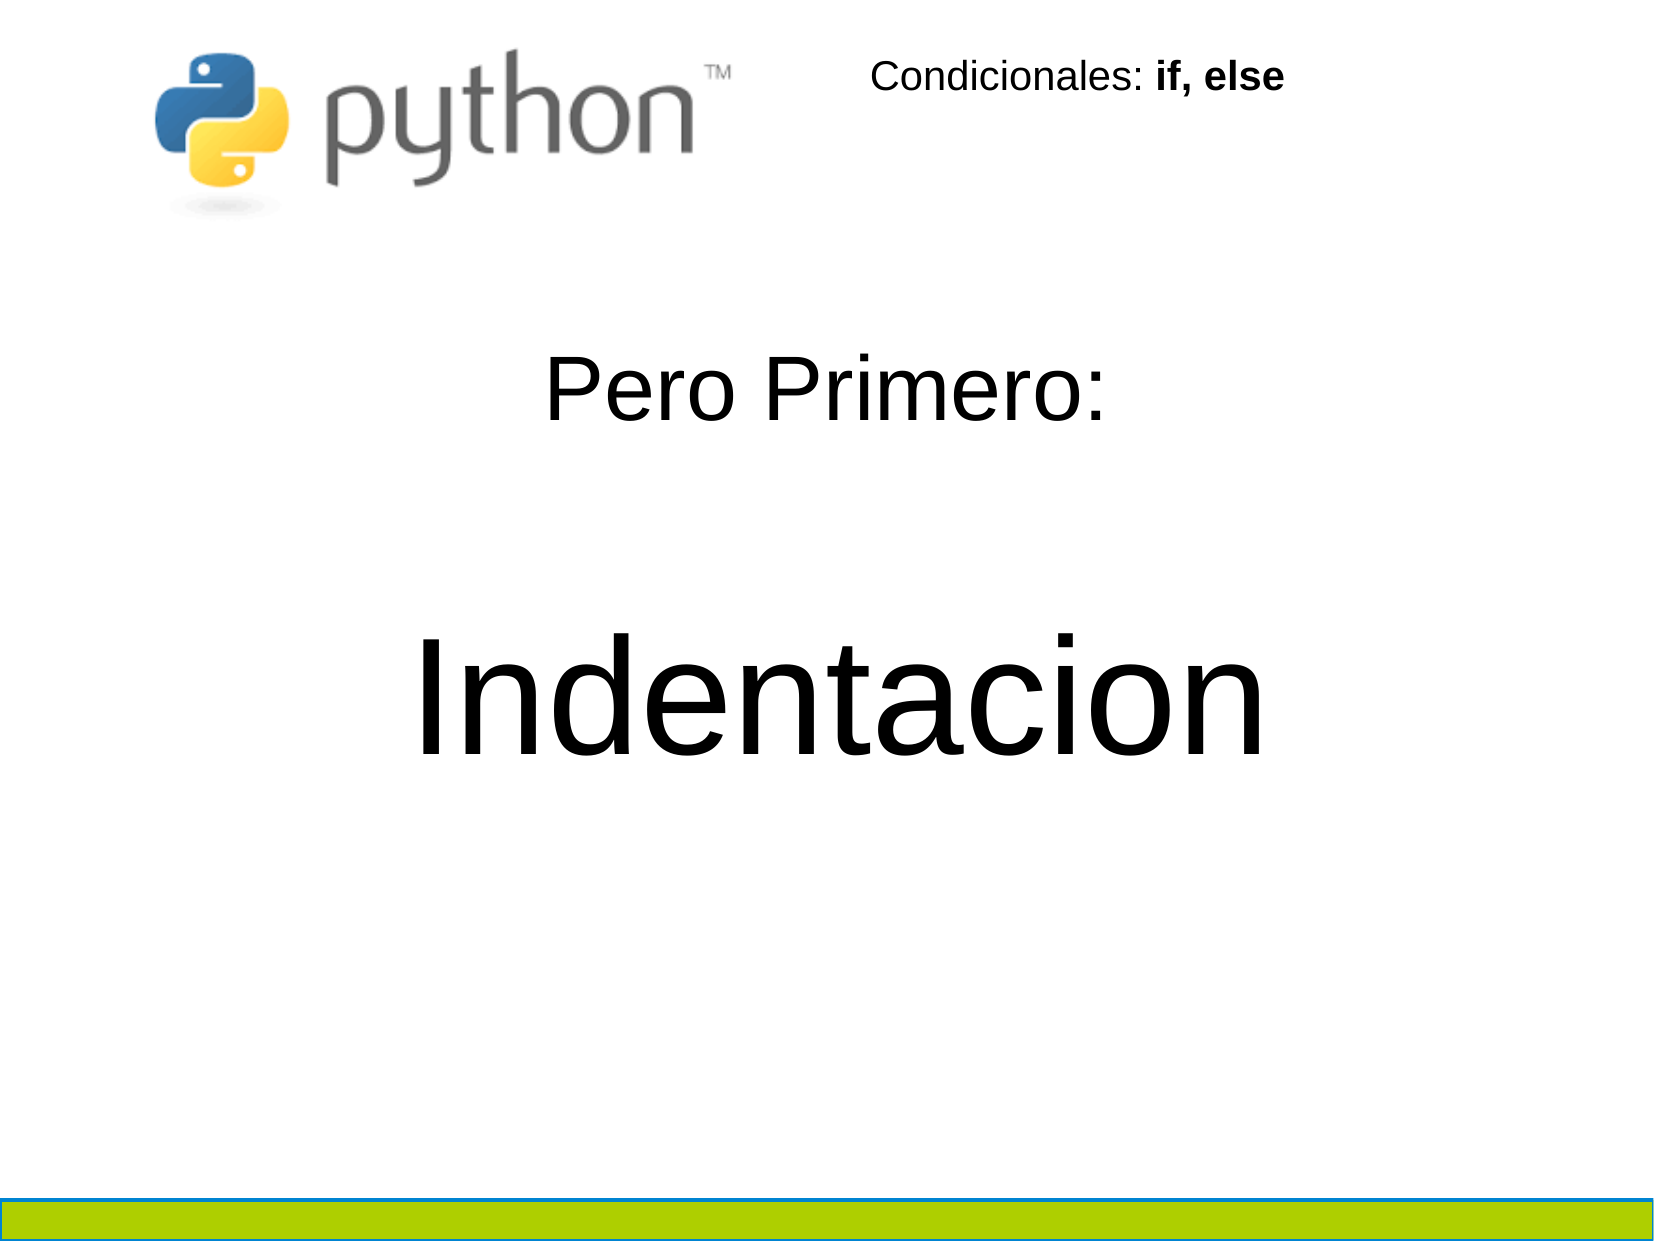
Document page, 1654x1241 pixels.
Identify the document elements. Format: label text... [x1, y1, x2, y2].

text_box [0, 1200, 1654, 1241]
text_box Condicionales: if, else [855, 45, 1651, 121]
title Pero Primero: [82, 285, 1571, 493]
title Indentacion [315, 510, 1306, 883]
picture [60, 14, 787, 259]
